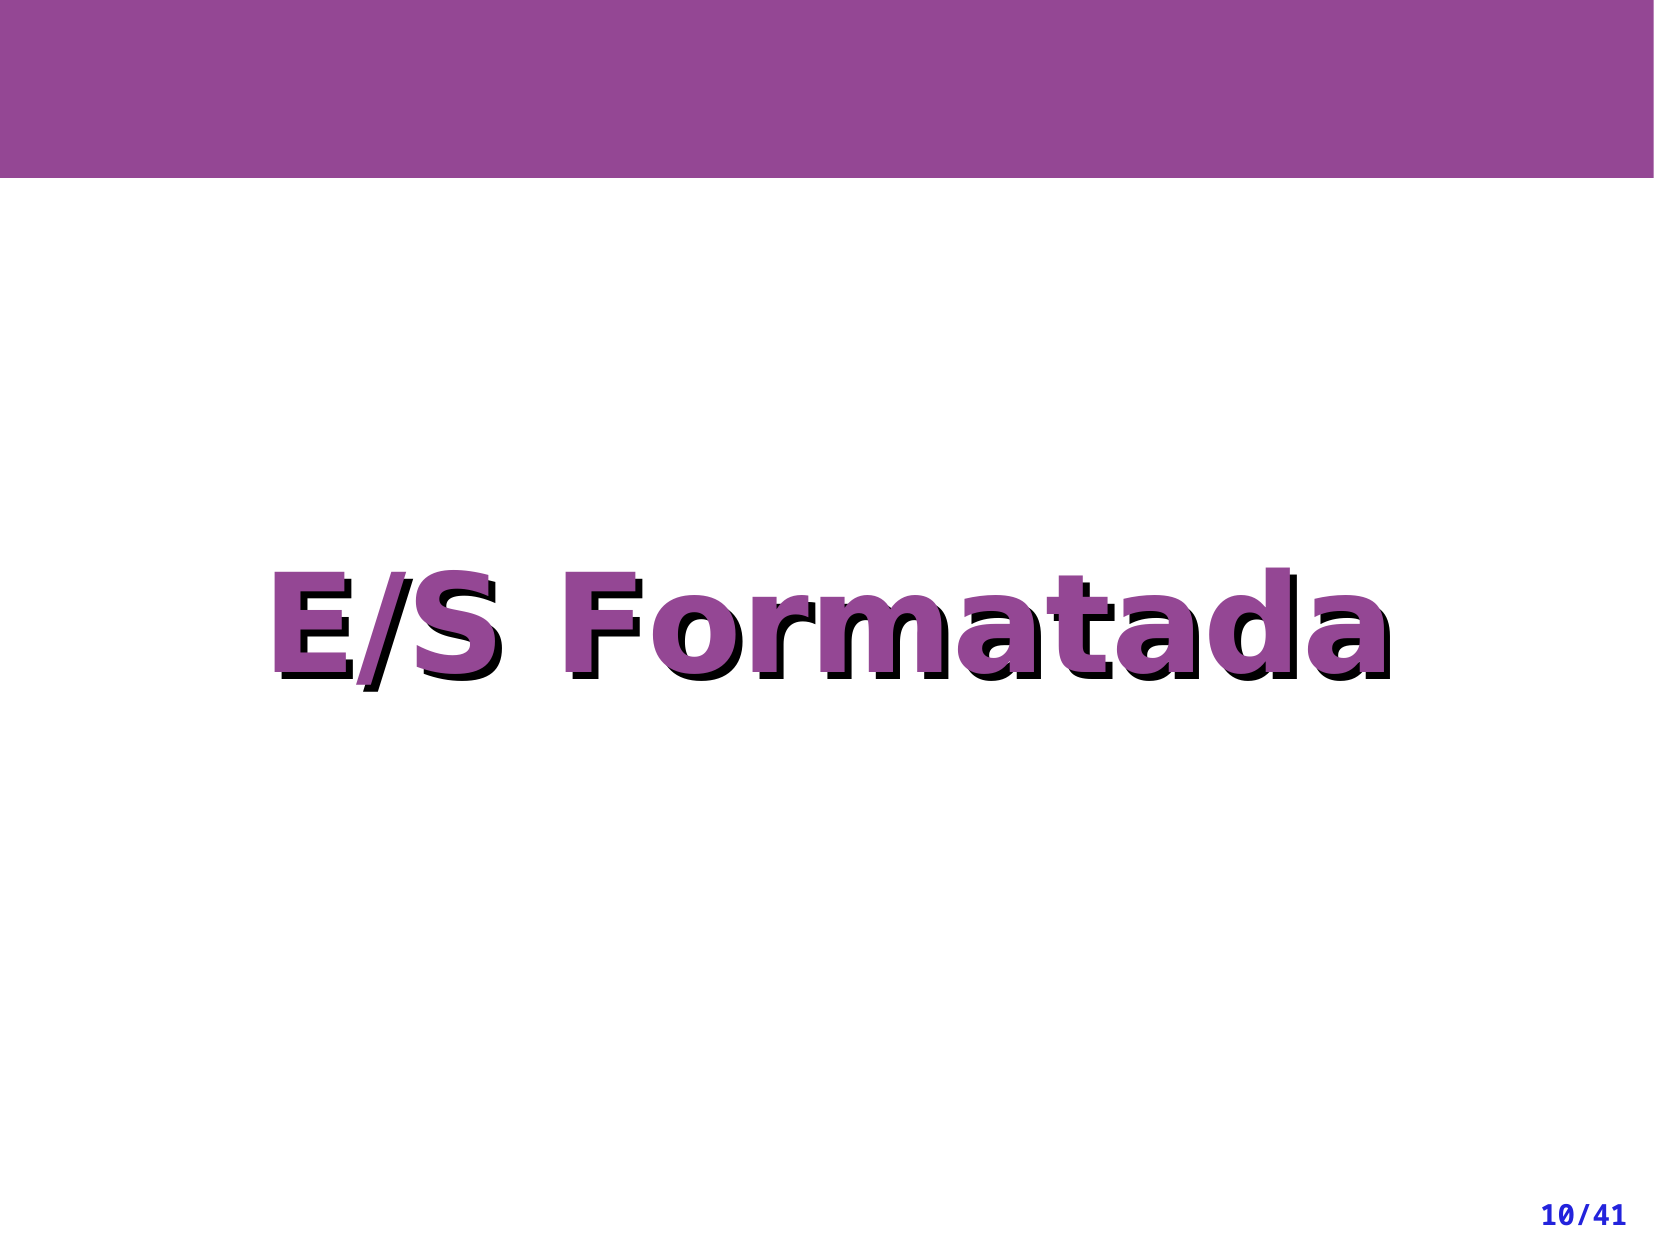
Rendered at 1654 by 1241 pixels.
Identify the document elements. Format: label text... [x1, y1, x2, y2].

text_box E/S Formatada [248, 537, 1406, 715]
